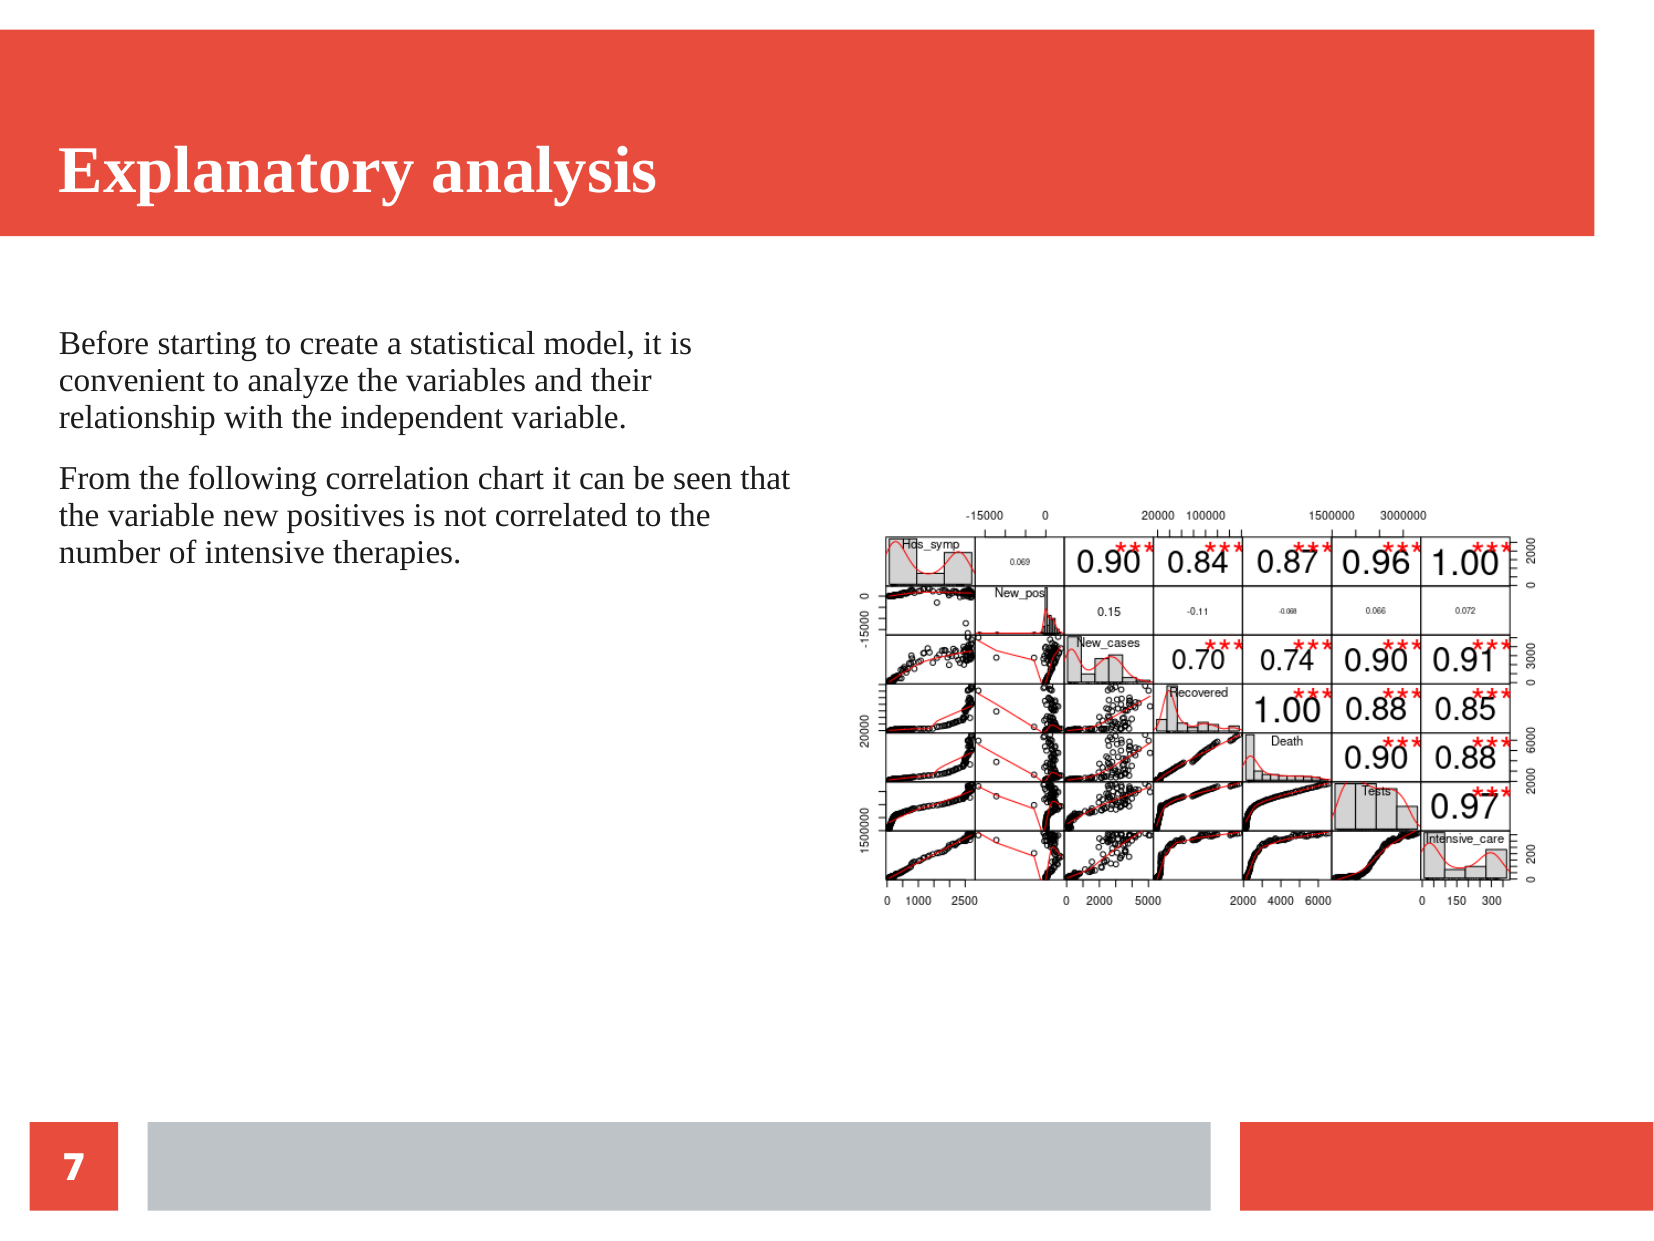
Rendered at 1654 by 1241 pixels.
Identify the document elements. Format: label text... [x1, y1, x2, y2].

list Before starting to create a statistical model, it is convenient to analyze the variables and their relationship with the independent variable. From the following correlation chart it can be seen that the variable new positives is not correlated to the number of intensive therapies. [59, 324, 794, 1093]
title Explanatory analysis [59, 59, 1595, 207]
picture [830, 481, 1566, 936]
